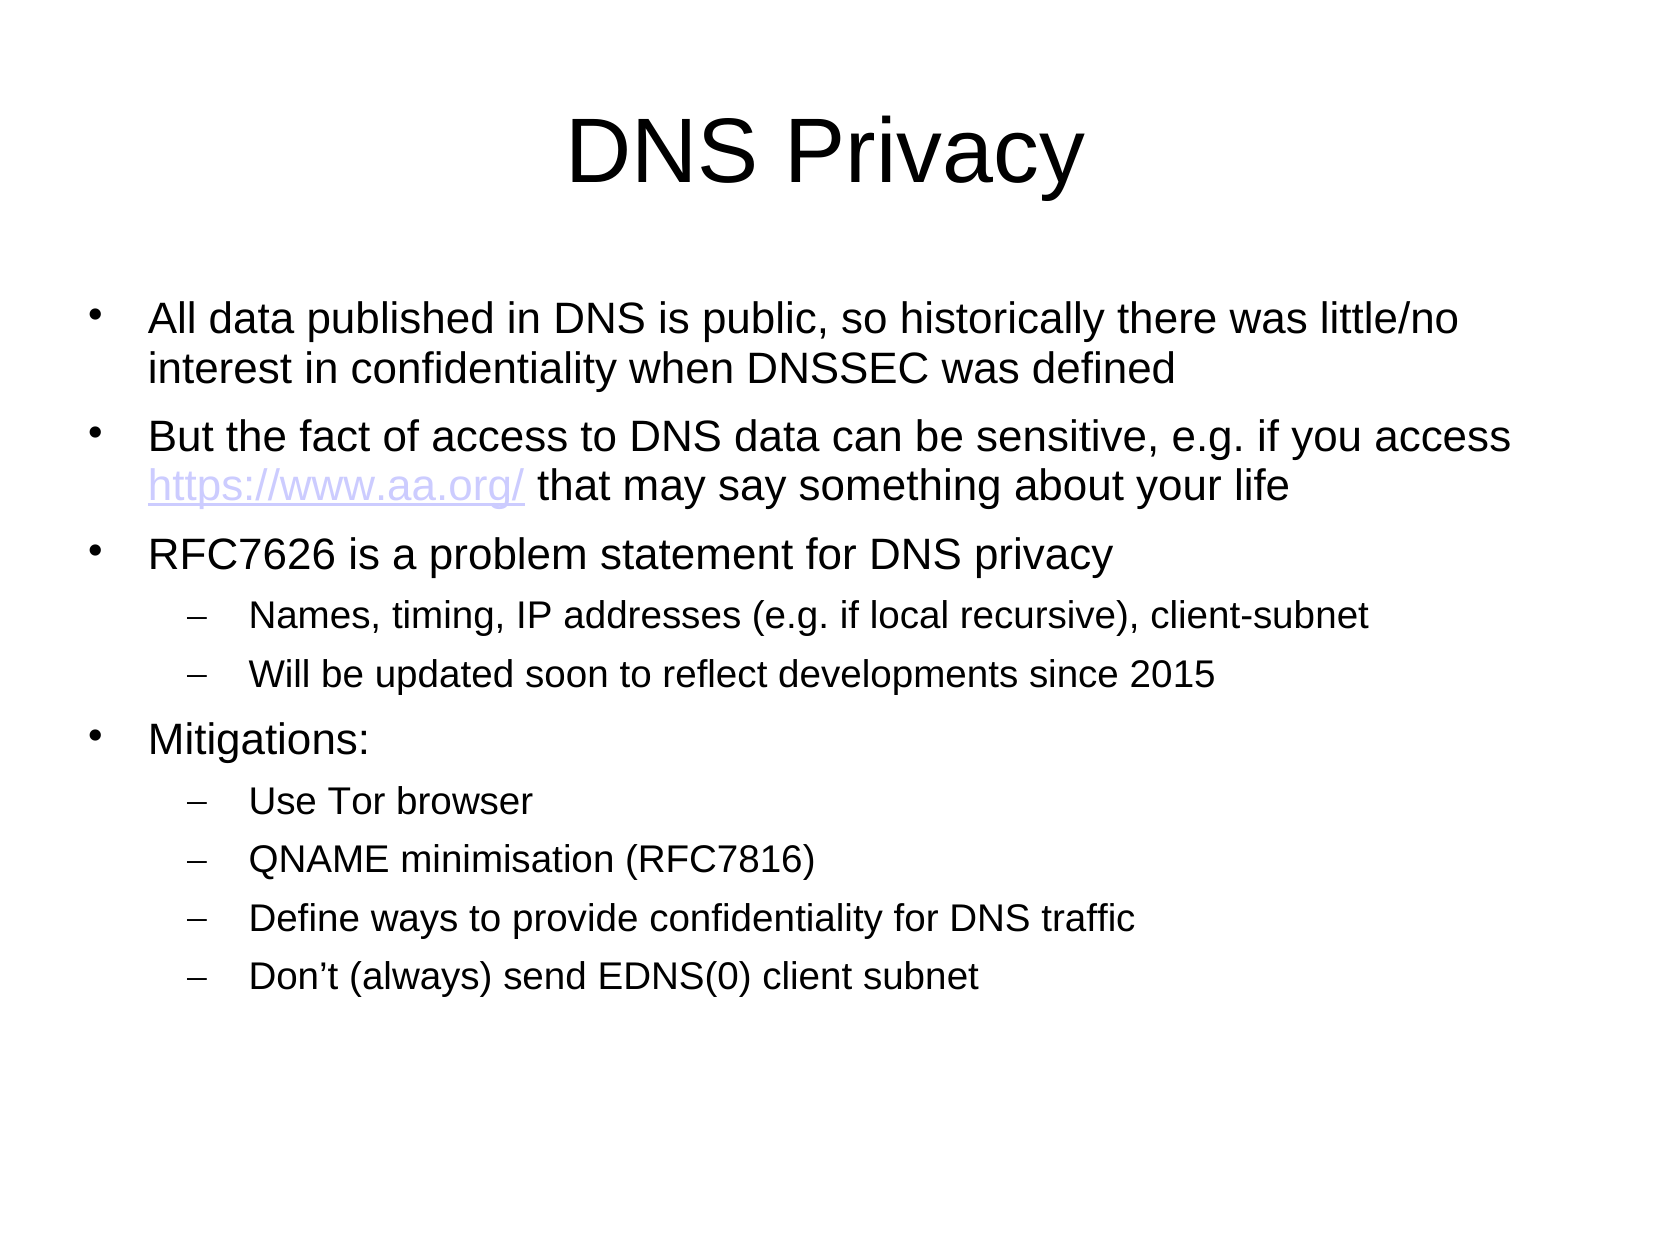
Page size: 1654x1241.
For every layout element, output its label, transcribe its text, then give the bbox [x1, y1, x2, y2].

title DNS Privacy [82, 49, 1570, 256]
list All data published in DNS is public, so historically there was little/no interest in confidentiality when DNSSEC was defined But the fact of access to DNS data can be sensitive, e.g. if you access https://www.aa.org/ that may say something about your life RFC7626 is a problem statement for DNS privacy Names, timing, IP addresses (e.g. if local recursive), client-subnet Will be updated soon to reflect developments since 2015 Mitigations: Use Tor browser QNAME minimisation (RFC7816) Define ways to provide confidentiality for DNS traffic Don’t (always) send EDNS(0) client subnet [88, 290, 1575, 1009]
